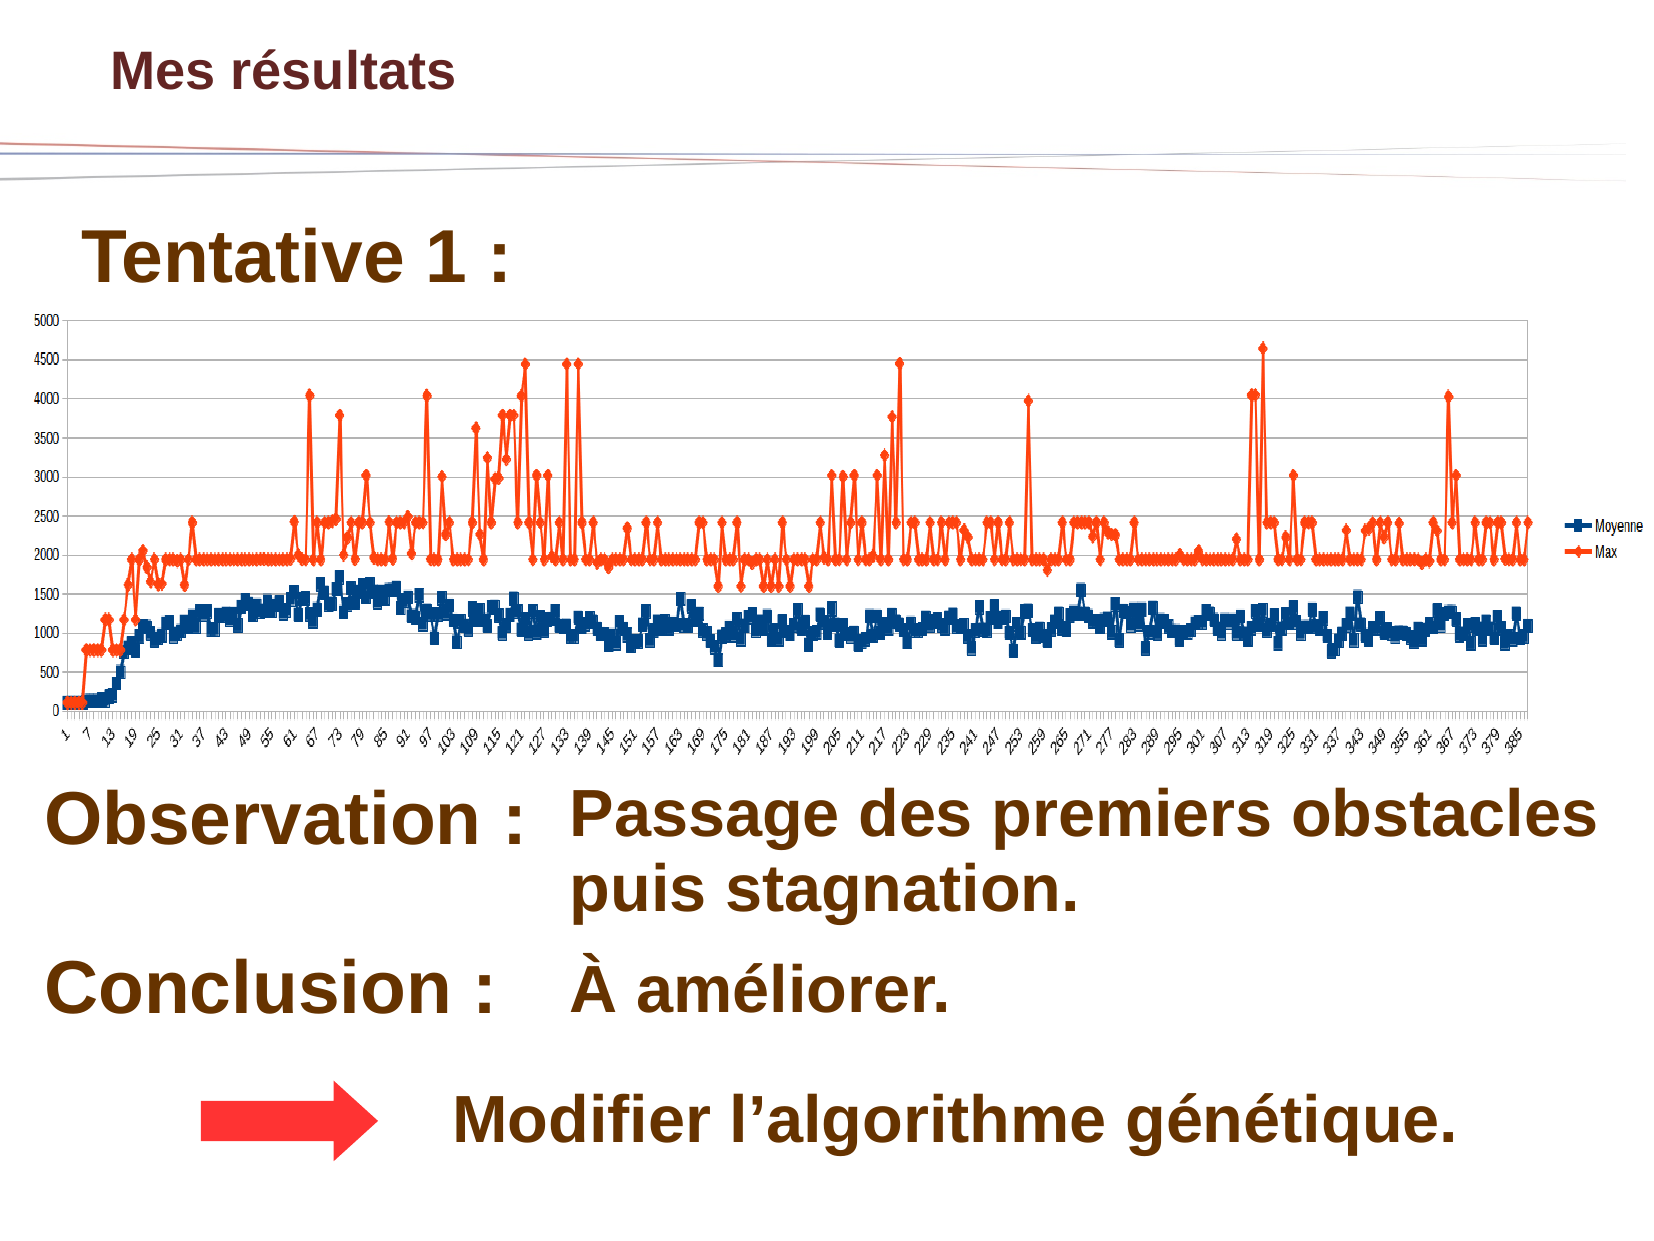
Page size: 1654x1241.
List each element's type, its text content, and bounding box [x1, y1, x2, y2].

picture [0, 305, 1653, 774]
text_box Passage des premiers obstacles puis stagnation. [555, 774, 1618, 939]
text_box [200, 1080, 379, 1162]
picture [0, 133, 1626, 208]
text_box Tentative 1 : [66, 208, 528, 305]
text_box Modifier l’algorithme génétique. [437, 1074, 1476, 1168]
title Mes résultats [17, 35, 550, 121]
text_box Observation : [29, 774, 562, 952]
text_box Conclusion : [29, 938, 521, 1041]
text_box À améliorer. [555, 944, 967, 1037]
